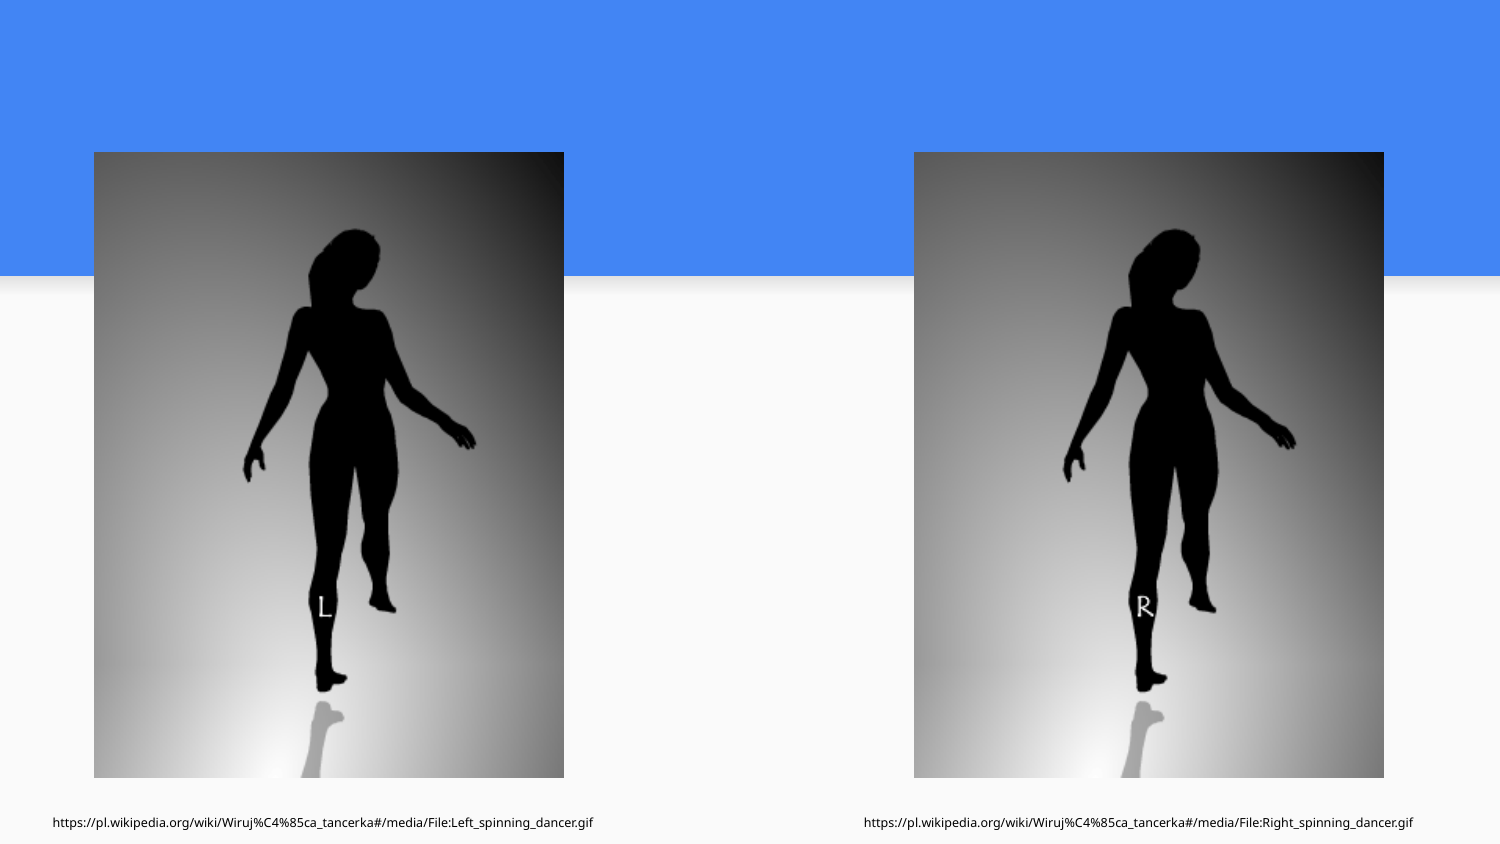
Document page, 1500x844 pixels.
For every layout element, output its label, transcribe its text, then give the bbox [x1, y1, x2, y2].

text_box https://pl.wikipedia.org/wiki/Wiruj%C4%85ca_tancerka#/media/File:Right_spinning_dancer.gif [849, 802, 1450, 831]
picture [94, 152, 564, 778]
picture [914, 152, 1384, 778]
text_box https://pl.wikipedia.org/wiki/Wiruj%C4%85ca_tancerka#/media/File:Left_spinning_dancer.gif [37, 802, 621, 831]
